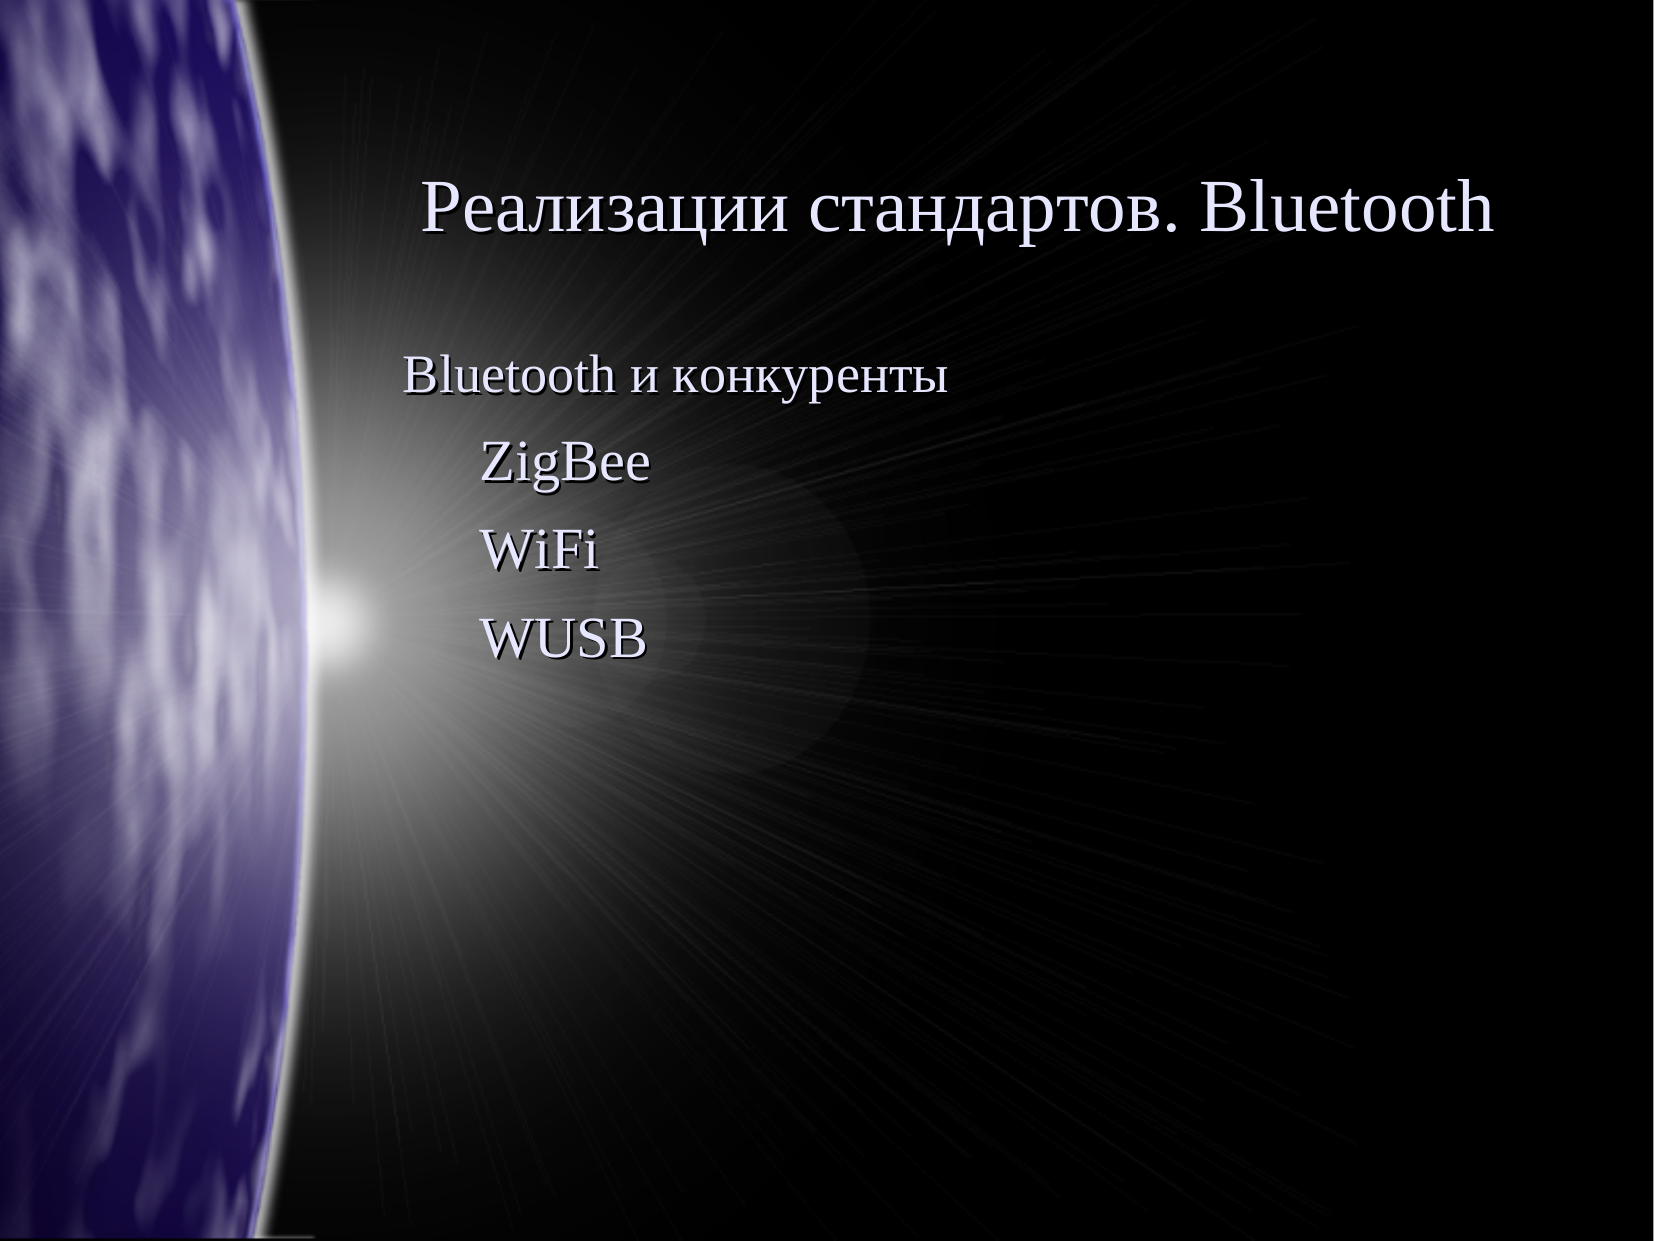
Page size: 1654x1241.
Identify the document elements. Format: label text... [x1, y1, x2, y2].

picture [0, 0, 1654, 1241]
title Реализации стандартов. Bluetooth [383, 110, 1534, 303]
list Bluetooth и конкуренты ZigBee WiFi WUSB [385, 344, 1534, 1112]
